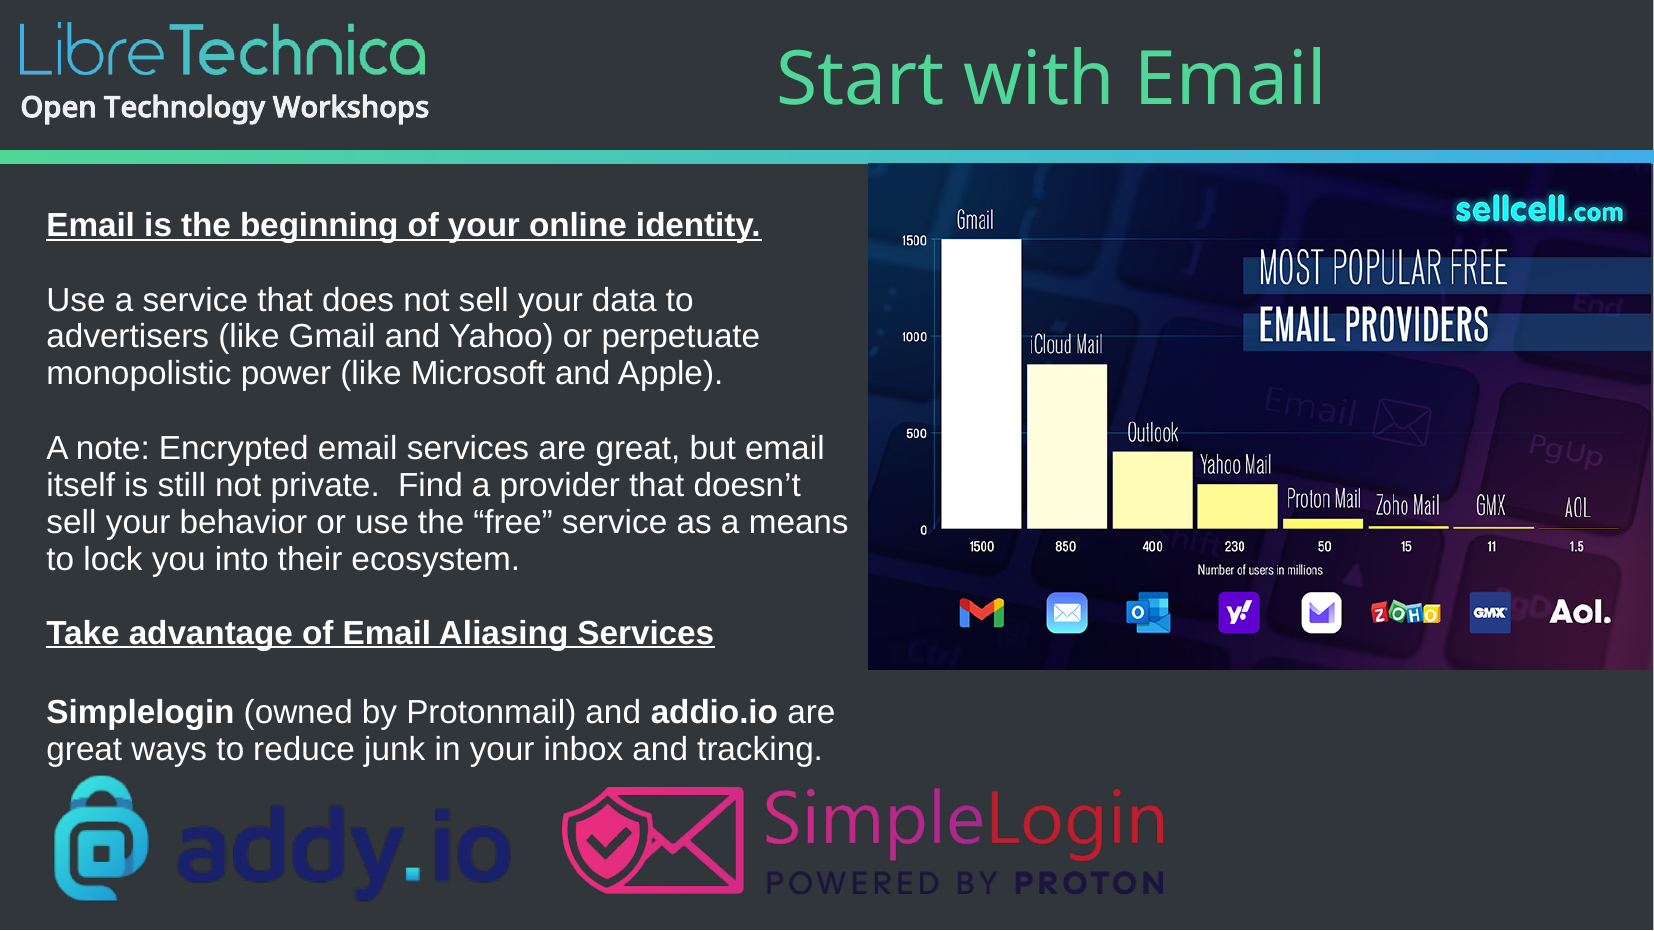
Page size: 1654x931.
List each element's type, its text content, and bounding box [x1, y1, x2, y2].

picture [2, 723, 1247, 931]
picture [20, 22, 425, 75]
text_box Email is the beginning of your online identity. Use a service that does not sell your data to advertisers (like Gmail and Yahoo) or perpetuate monopolistic power (like Microsoft and Apple). A note: Encrypted email services are great, but email itself is still not private. Find a provider that doesn’t sell your behavior or use the “free” service as a means to lock you into their ecosystem. Take advantage of Email Aliasing Services Simplelogin (owned by Protonmail) and addio.io are great ways to reduce junk in your inbox and tracking. [31, 199, 868, 787]
text_box Start with Email [450, 0, 1654, 151]
picture [868, 163, 1651, 670]
text_box [0, 150, 1654, 164]
title Open Technology Workshops [0, 73, 450, 134]
